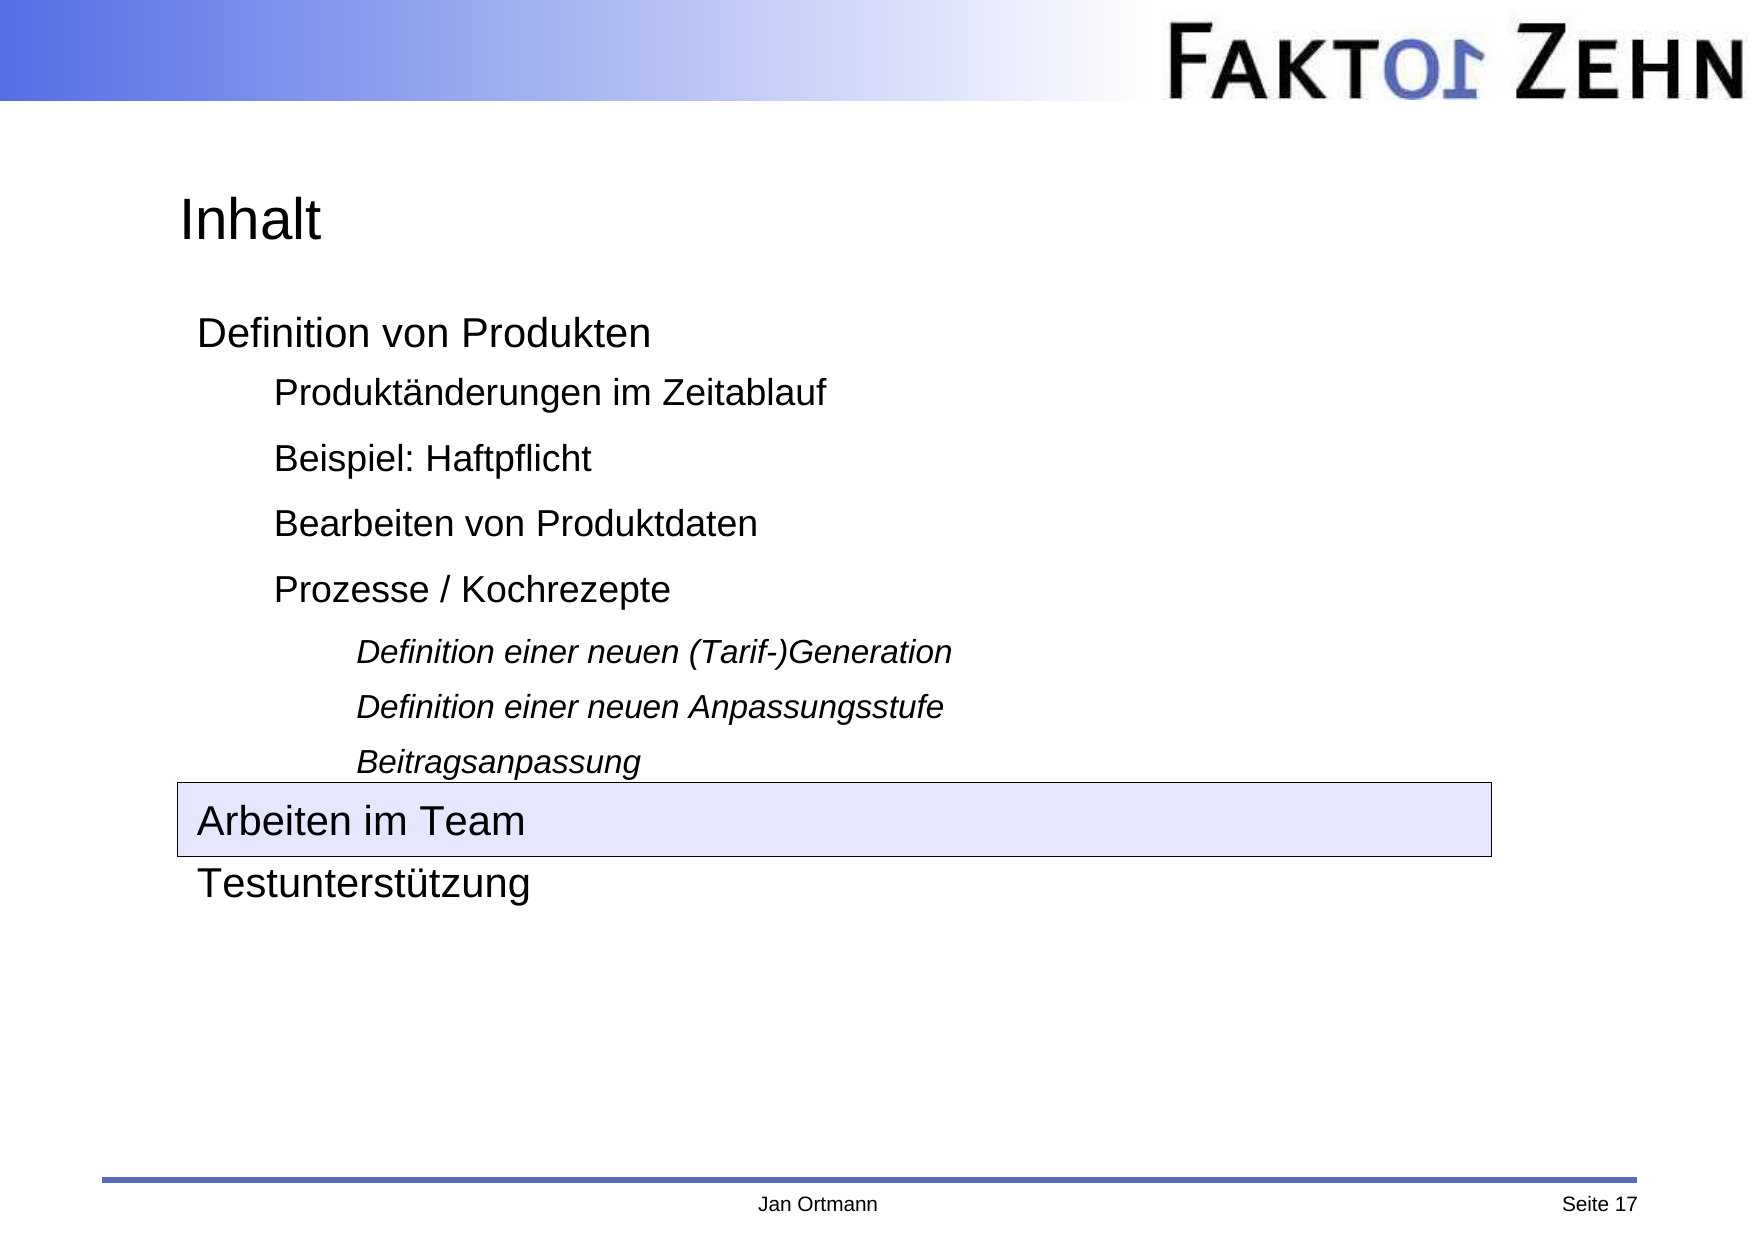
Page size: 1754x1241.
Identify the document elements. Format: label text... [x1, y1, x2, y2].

list Definition von Produkten Produktänderungen im Zeitablauf Beispiel: Haftpflicht Bearbeiten von Produktdaten Prozesse / Kochrezepte Definition einer neuen (Tarif-)Generation Definition einer neuen Anpassungsstufe Beitragsanpassung Arbeiten im Team Testunterstützung [179, 310, 1576, 1078]
picture [1162, 7, 1752, 100]
title Inhalt [179, 142, 1576, 296]
